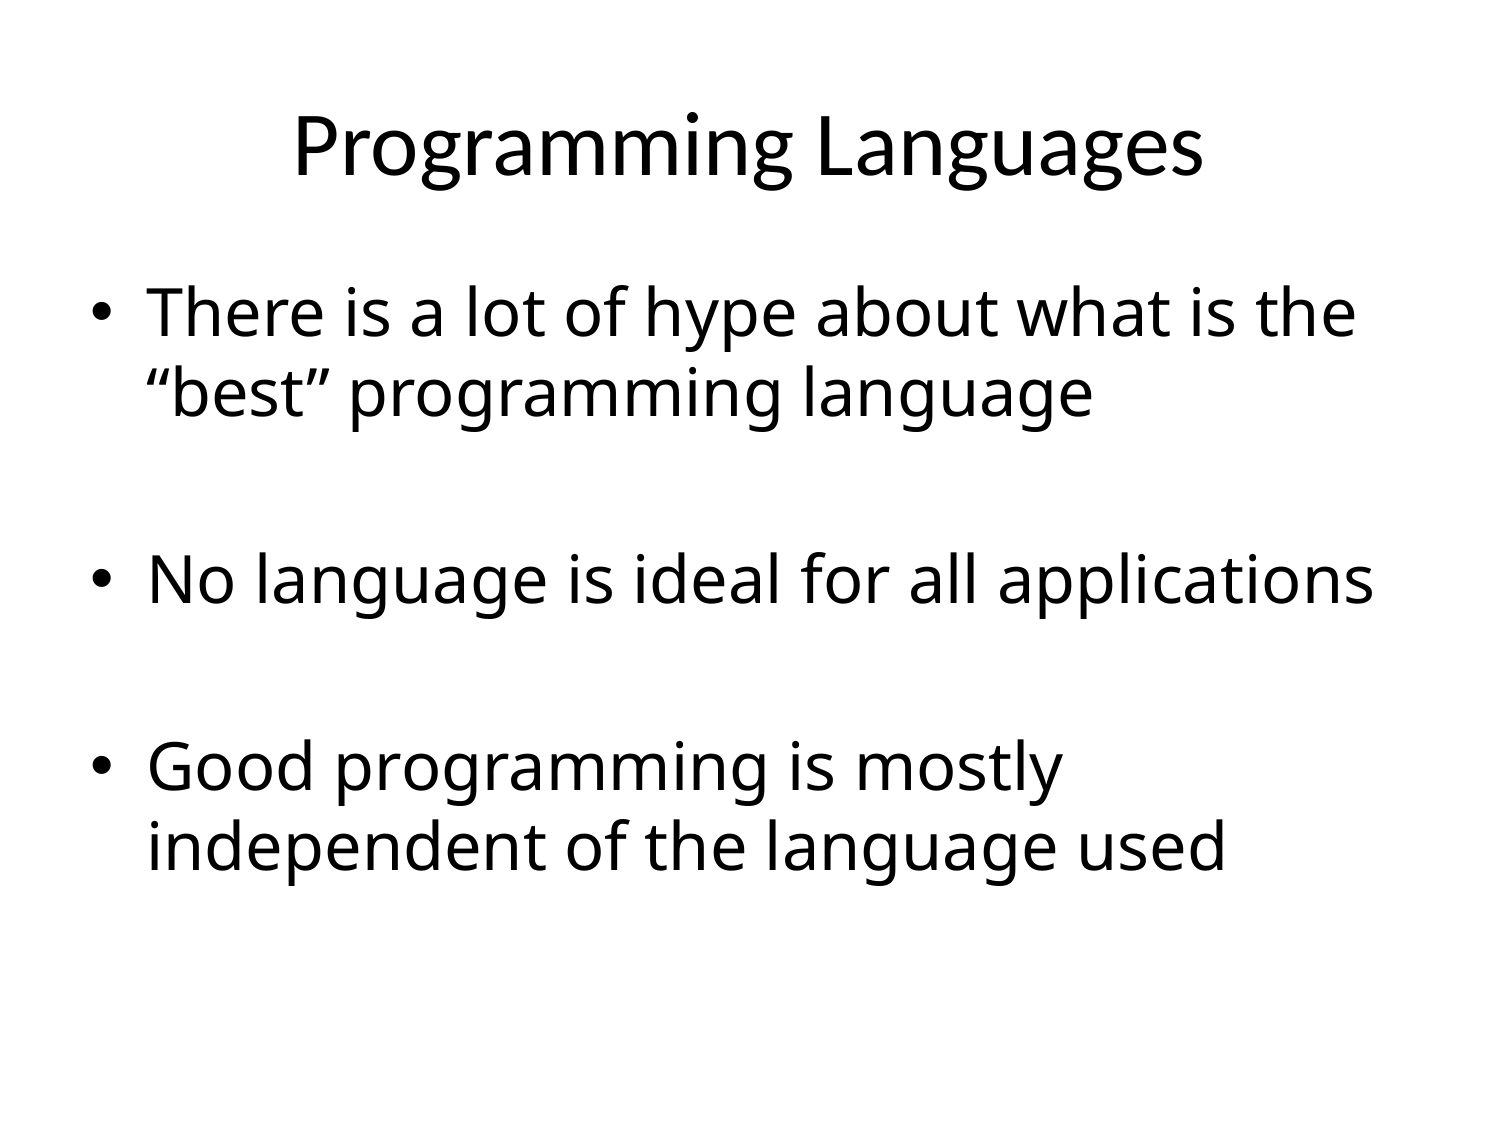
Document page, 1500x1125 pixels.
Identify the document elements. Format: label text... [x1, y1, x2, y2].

title Programming Languages [75, 45, 1425, 233]
list There is a lot of hype about what is the “best” programming language No language is ideal for all applications Good programming is mostly independent of the language used [75, 262, 1425, 1005]
